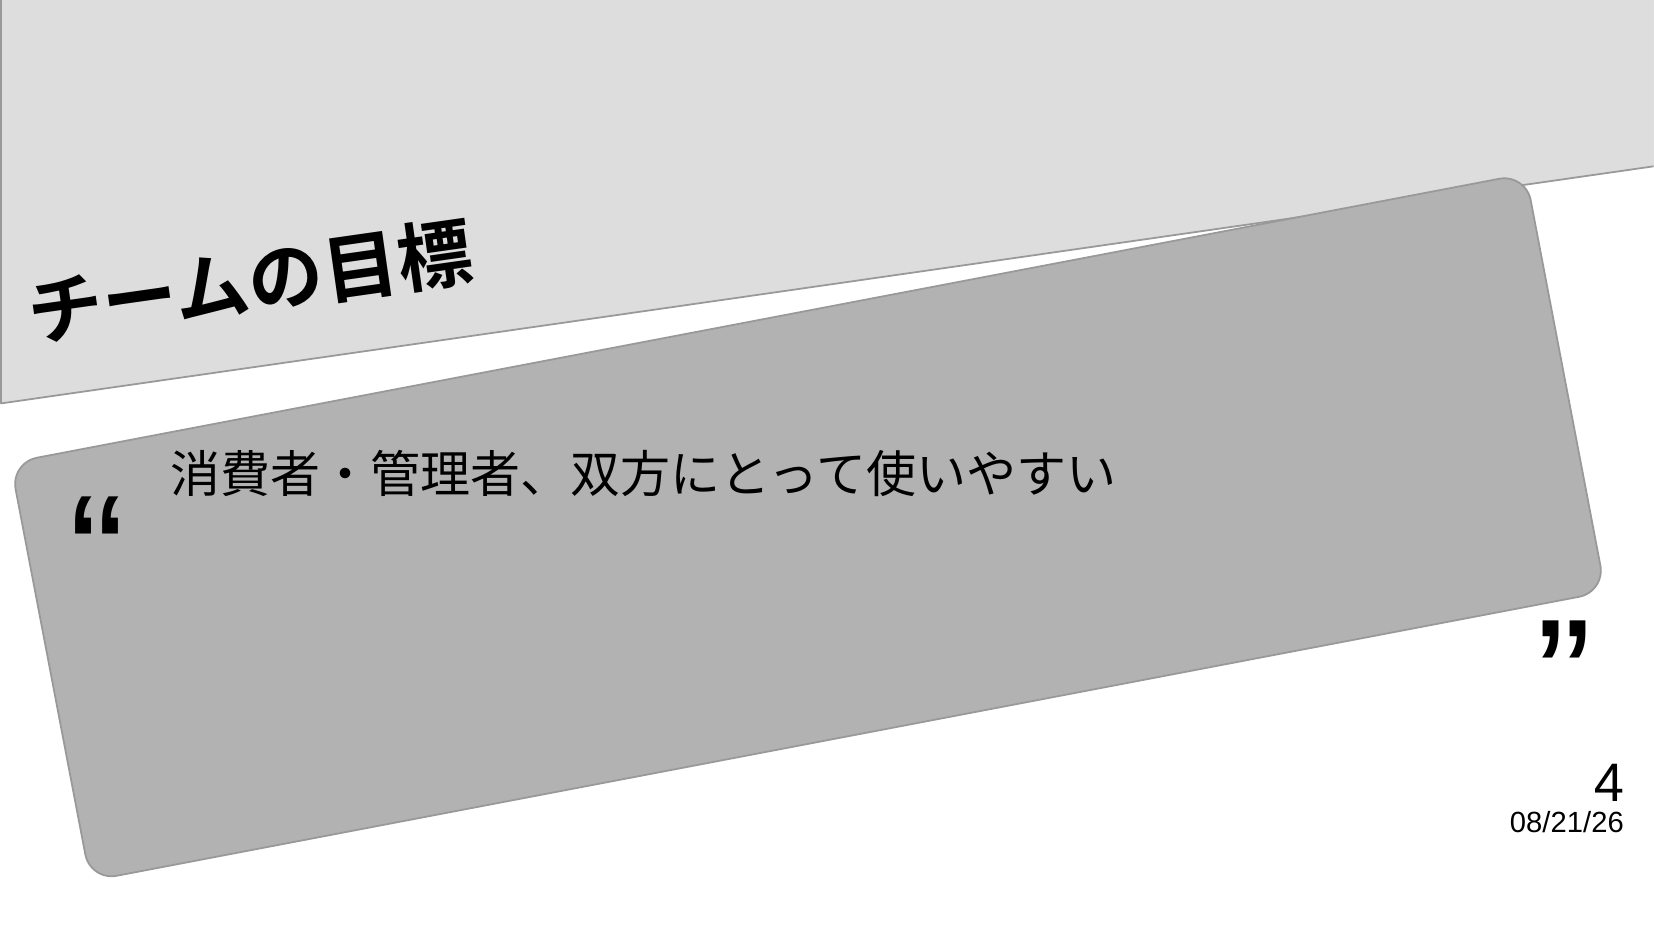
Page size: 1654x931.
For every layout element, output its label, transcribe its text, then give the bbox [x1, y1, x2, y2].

title チームの目標 [16, 21, 1501, 387]
list 消費者・管理者、双方にとって使いやすい [99, 434, 1555, 789]
